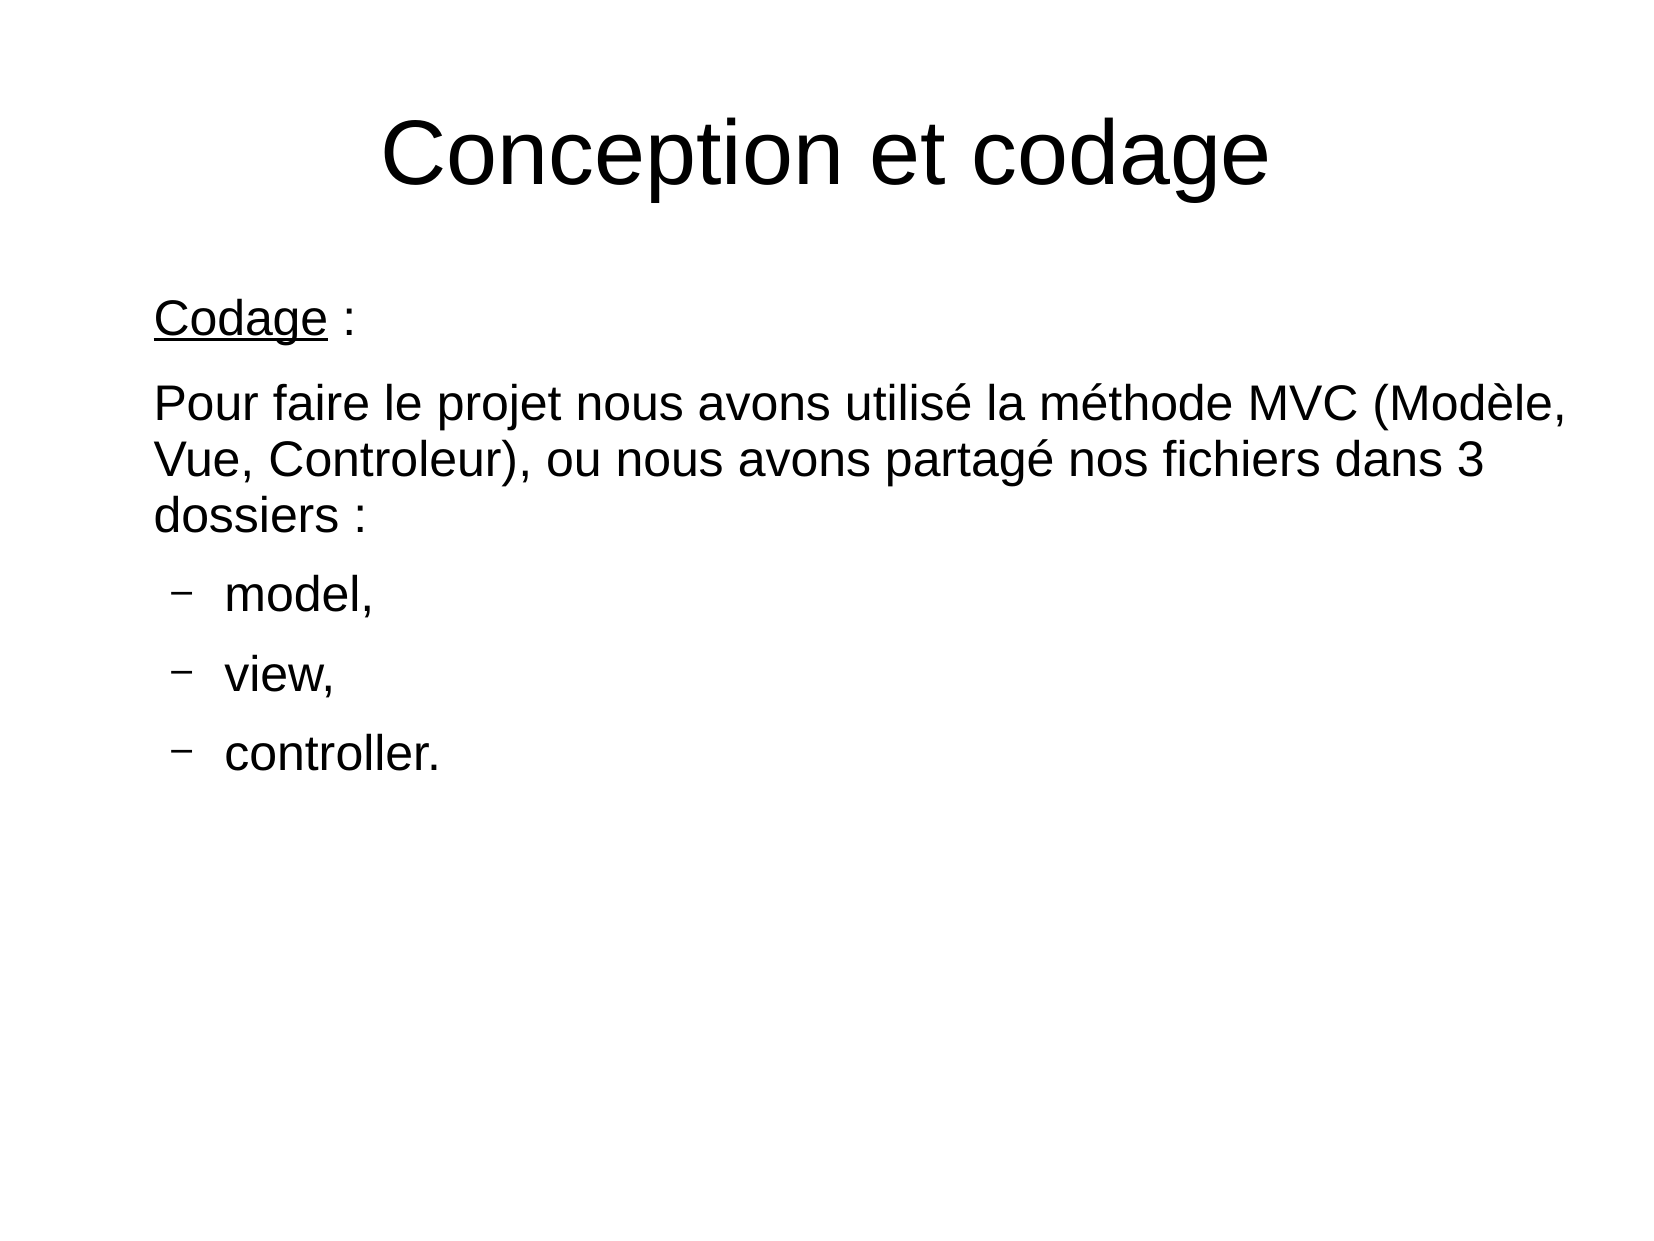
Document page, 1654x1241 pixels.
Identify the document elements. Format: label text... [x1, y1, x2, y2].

list Codage : Pour faire le projet nous avons utilisé la méthode MVC (Modèle, Vue, Controleur), ou nous avons partagé nos fichiers dans 3 dossiers : model, view, controller. [82, 290, 1571, 1010]
title Conception et codage [82, 49, 1571, 257]
